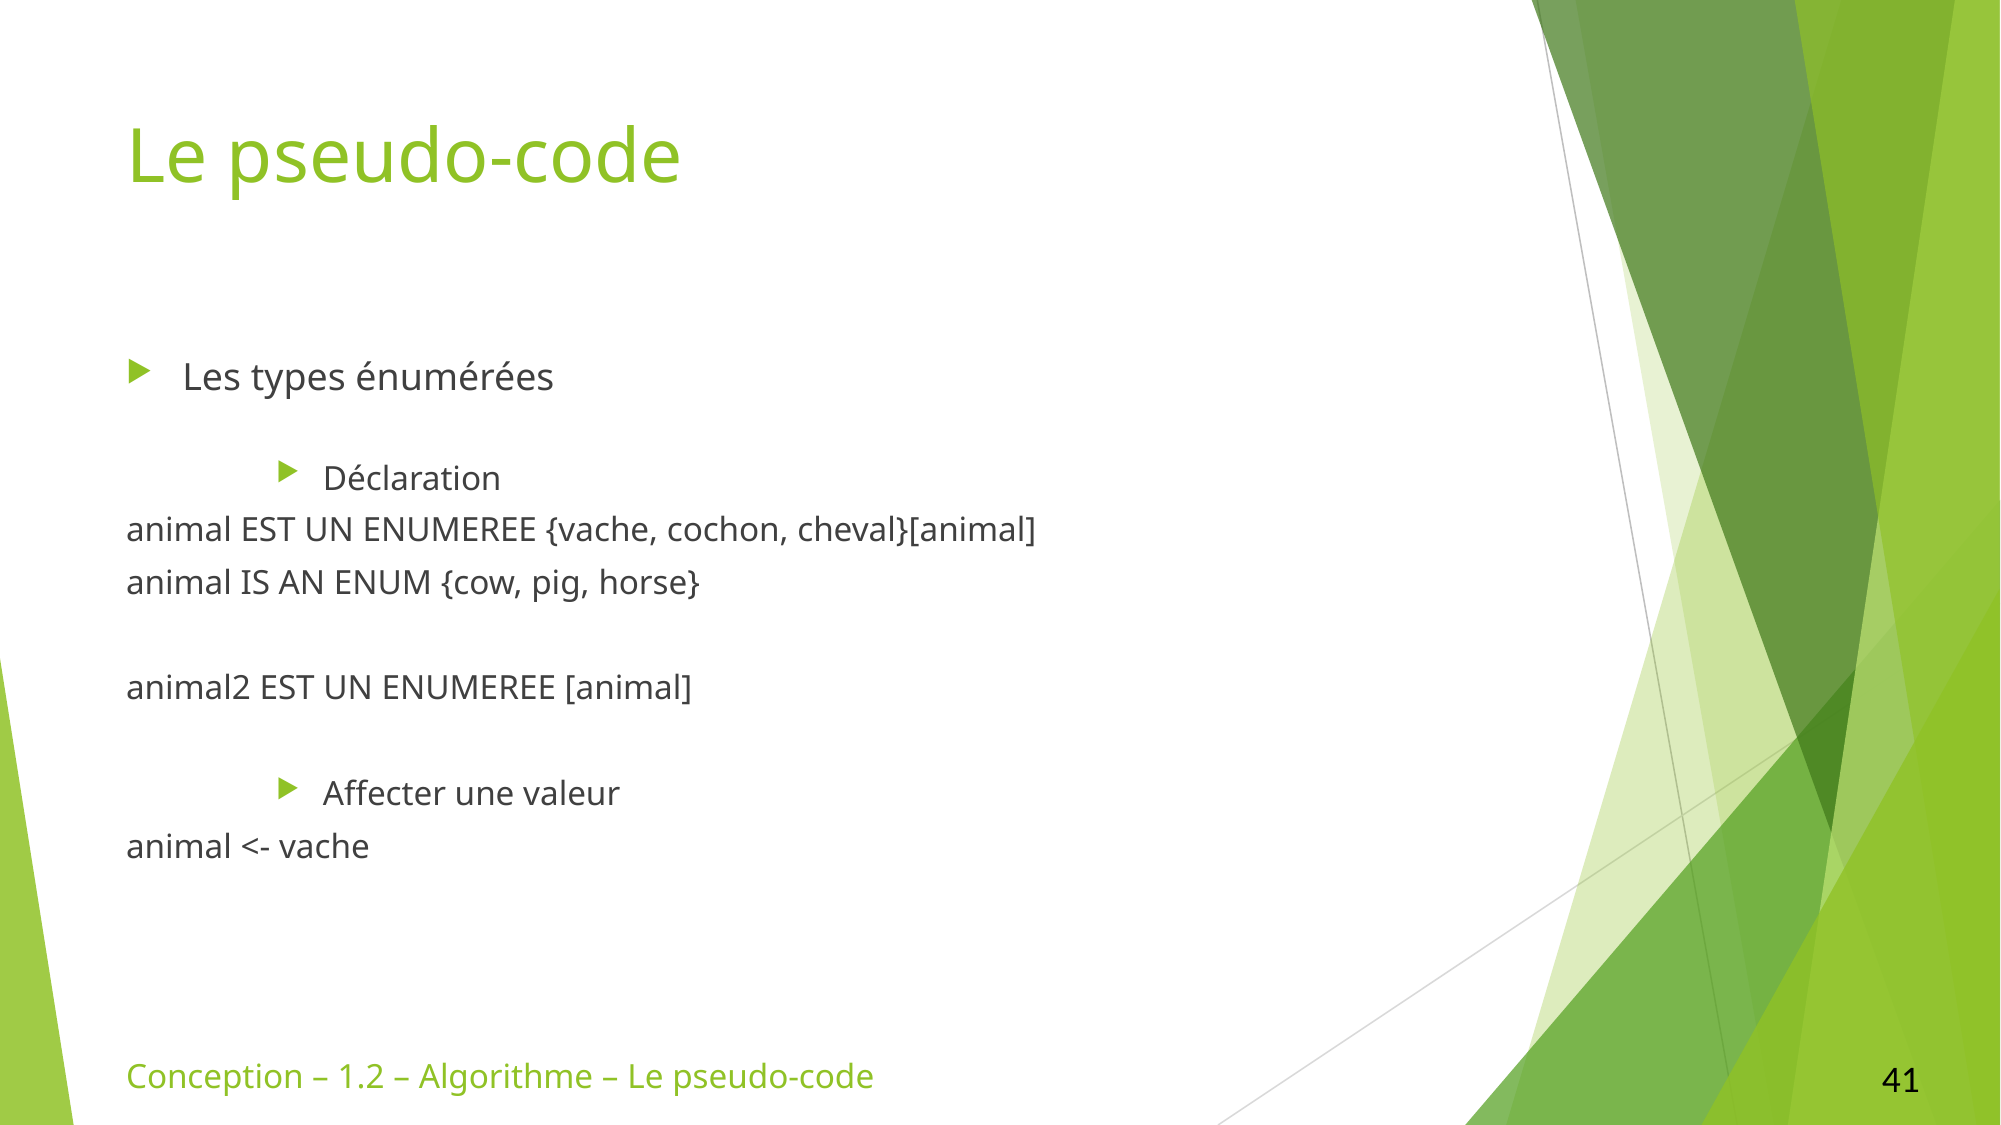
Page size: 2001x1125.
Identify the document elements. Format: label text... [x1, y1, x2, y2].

list Les types énumérées Déclaration animal EST UN ENUMEREE {vache, cochon, cheval}[animal] animal IS AN ENUM {cow, pig, horse} animal2 EST UN ENUMEREE [animal] Affecter une valeur animal <- vache [111, 354, 1522, 992]
text_box [1866, 1047, 1979, 1108]
text_box Conception – 1.2 – Algorithme – Le pseudo-code [111, 1047, 1094, 1109]
title Le pseudo-code [111, 99, 1522, 317]
